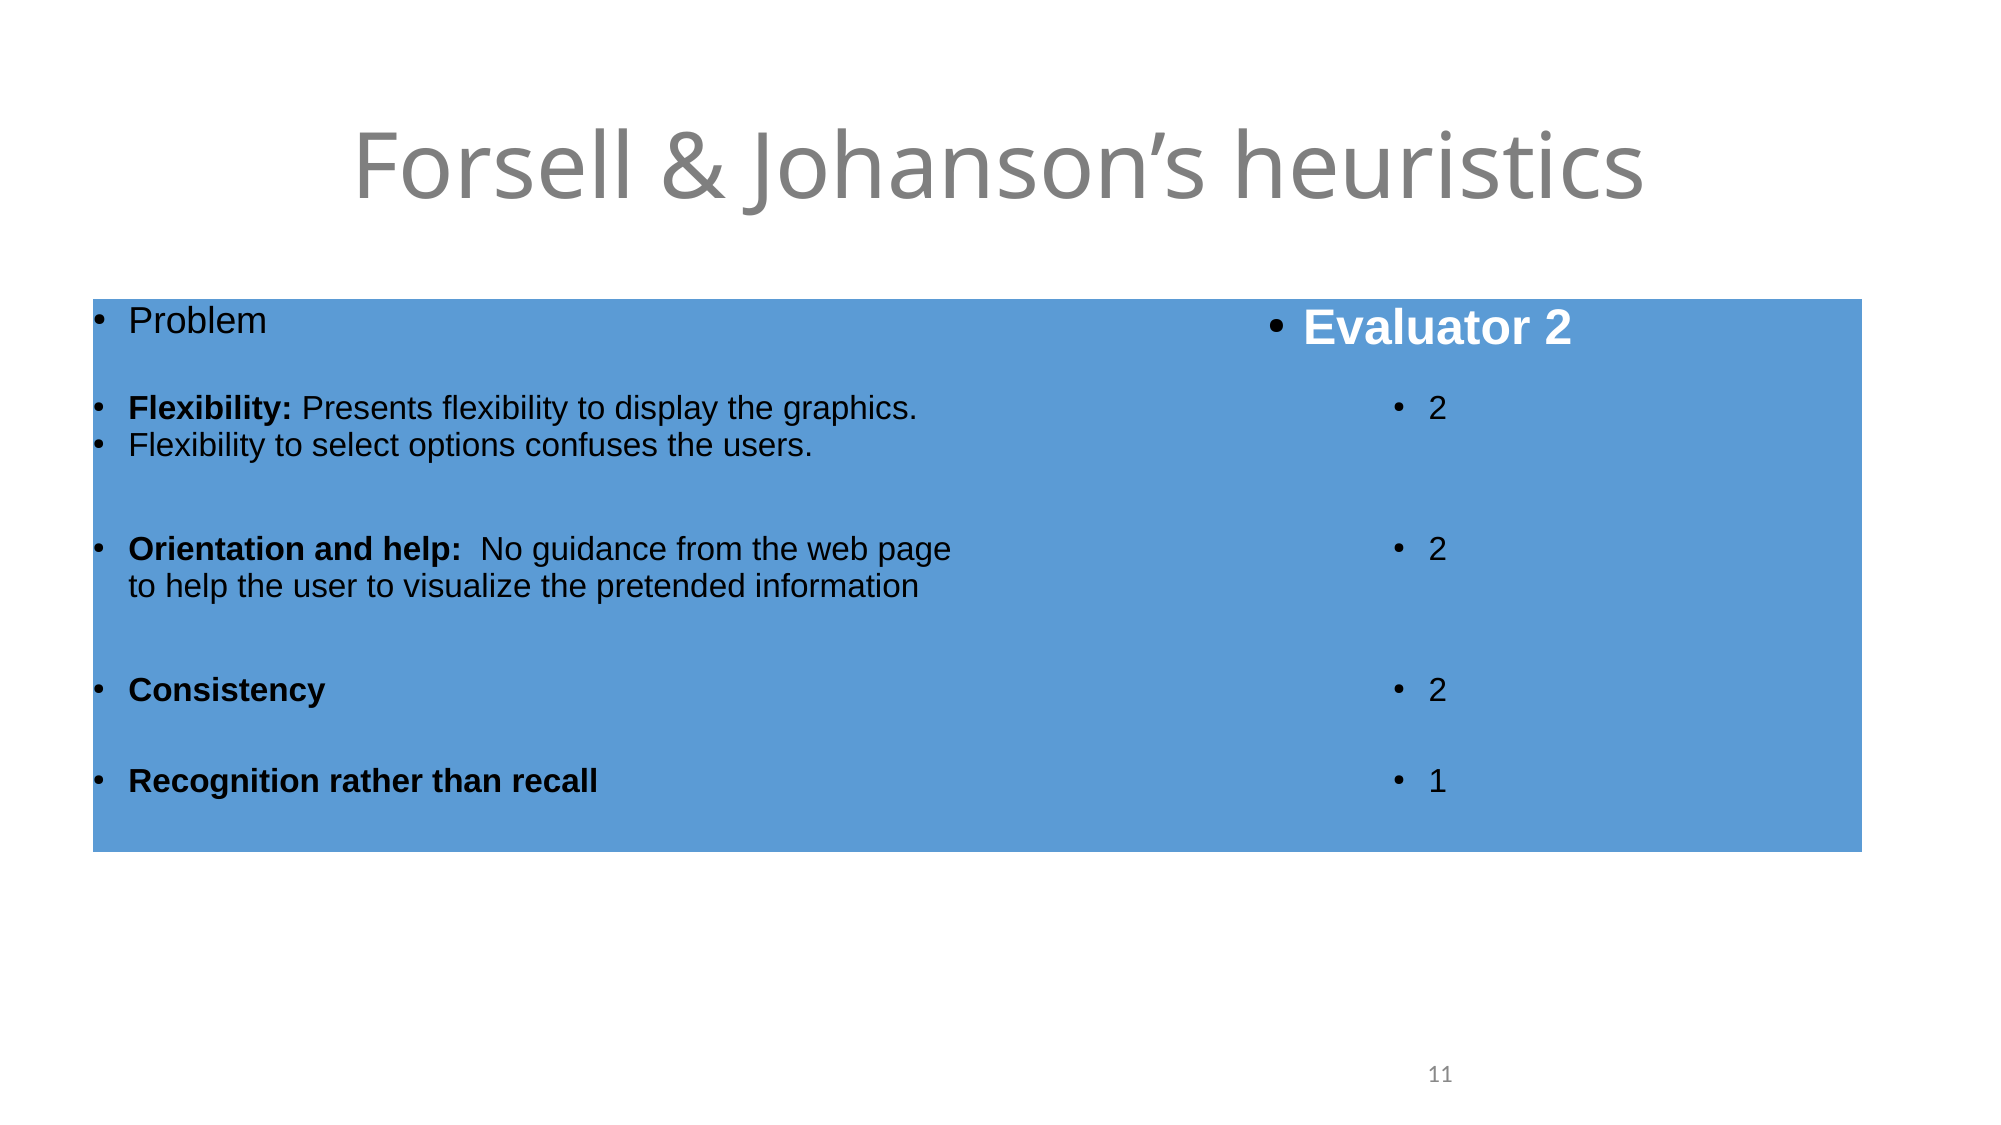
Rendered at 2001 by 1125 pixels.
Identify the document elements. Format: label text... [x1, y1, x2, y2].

table_cell 2 [978, 531, 1862, 672]
table_cell Flexibility: Presents flexibility to display the graphics. Flexibility to select options confuses the users. [93, 390, 978, 531]
table_cell 2 [978, 390, 1862, 531]
table_cell 1 [978, 762, 1862, 852]
table_header Problem [93, 299, 978, 390]
text_box [1412, 1042, 1863, 1103]
table_cell Orientation and help: No guidance from the web page to help the user to visualize the pretended information [93, 531, 978, 672]
table_cell Consistency [93, 672, 978, 762]
table_cell Recognition rather than recall [93, 762, 978, 852]
title Forsell & Johanson’s heuristics [137, 59, 1863, 278]
table_cell 2 [978, 672, 1862, 762]
table_header Evaluator 2 [978, 299, 1862, 390]
